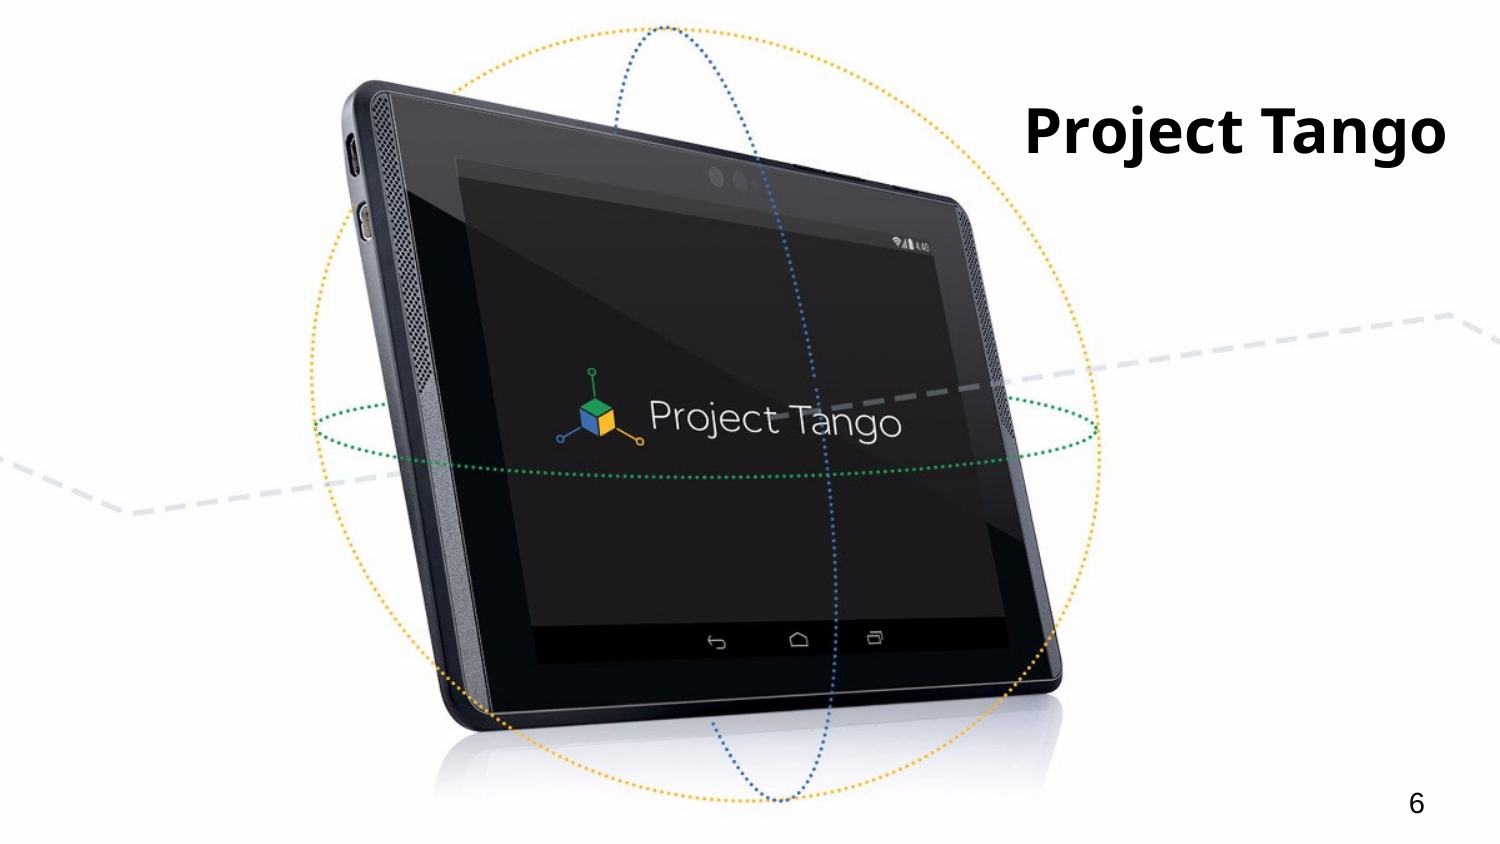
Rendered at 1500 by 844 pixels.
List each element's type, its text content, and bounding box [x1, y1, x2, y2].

slide_number <number> [1394, 769, 1484, 834]
picture [0, 0, 1500, 844]
title Project Tango [1008, 56, 1470, 181]
